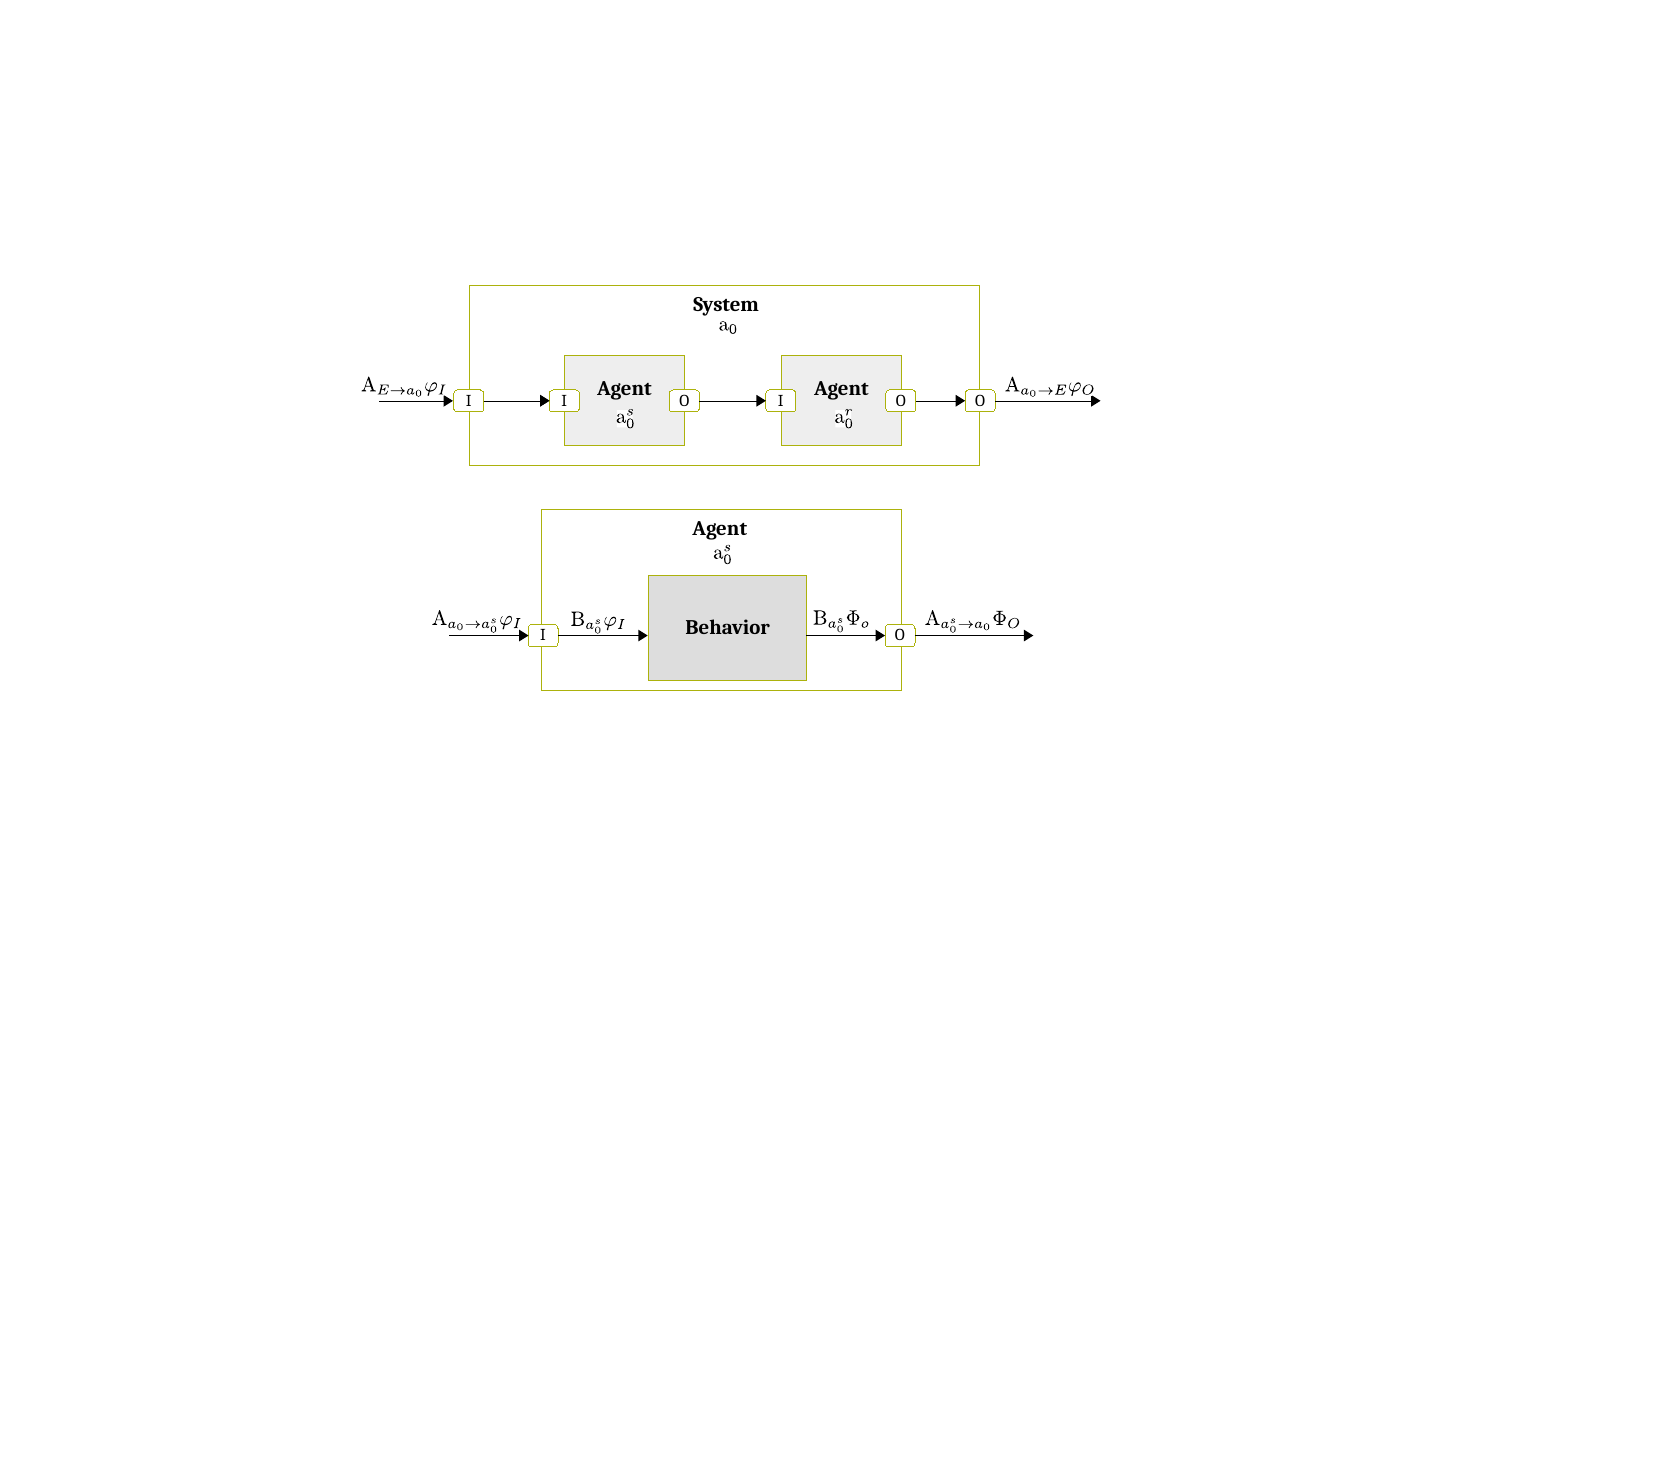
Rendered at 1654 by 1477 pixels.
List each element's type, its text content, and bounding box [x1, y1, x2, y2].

picture [712, 544, 732, 565]
text_box Behavior [648, 575, 807, 681]
picture [431, 609, 522, 634]
text_box O [965, 389, 996, 412]
picture [717, 320, 738, 335]
text_box Agent [541, 636, 902, 691]
text_box O [885, 624, 916, 647]
picture [570, 611, 625, 634]
picture [812, 610, 869, 633]
text_box I [528, 624, 559, 647]
picture [1003, 375, 1095, 398]
text_box I [453, 389, 484, 412]
text_box Agent [541, 509, 902, 635]
picture [924, 609, 1020, 634]
picture [360, 375, 447, 398]
picture [615, 408, 635, 430]
text_box System [469, 285, 980, 466]
picture [833, 408, 853, 430]
